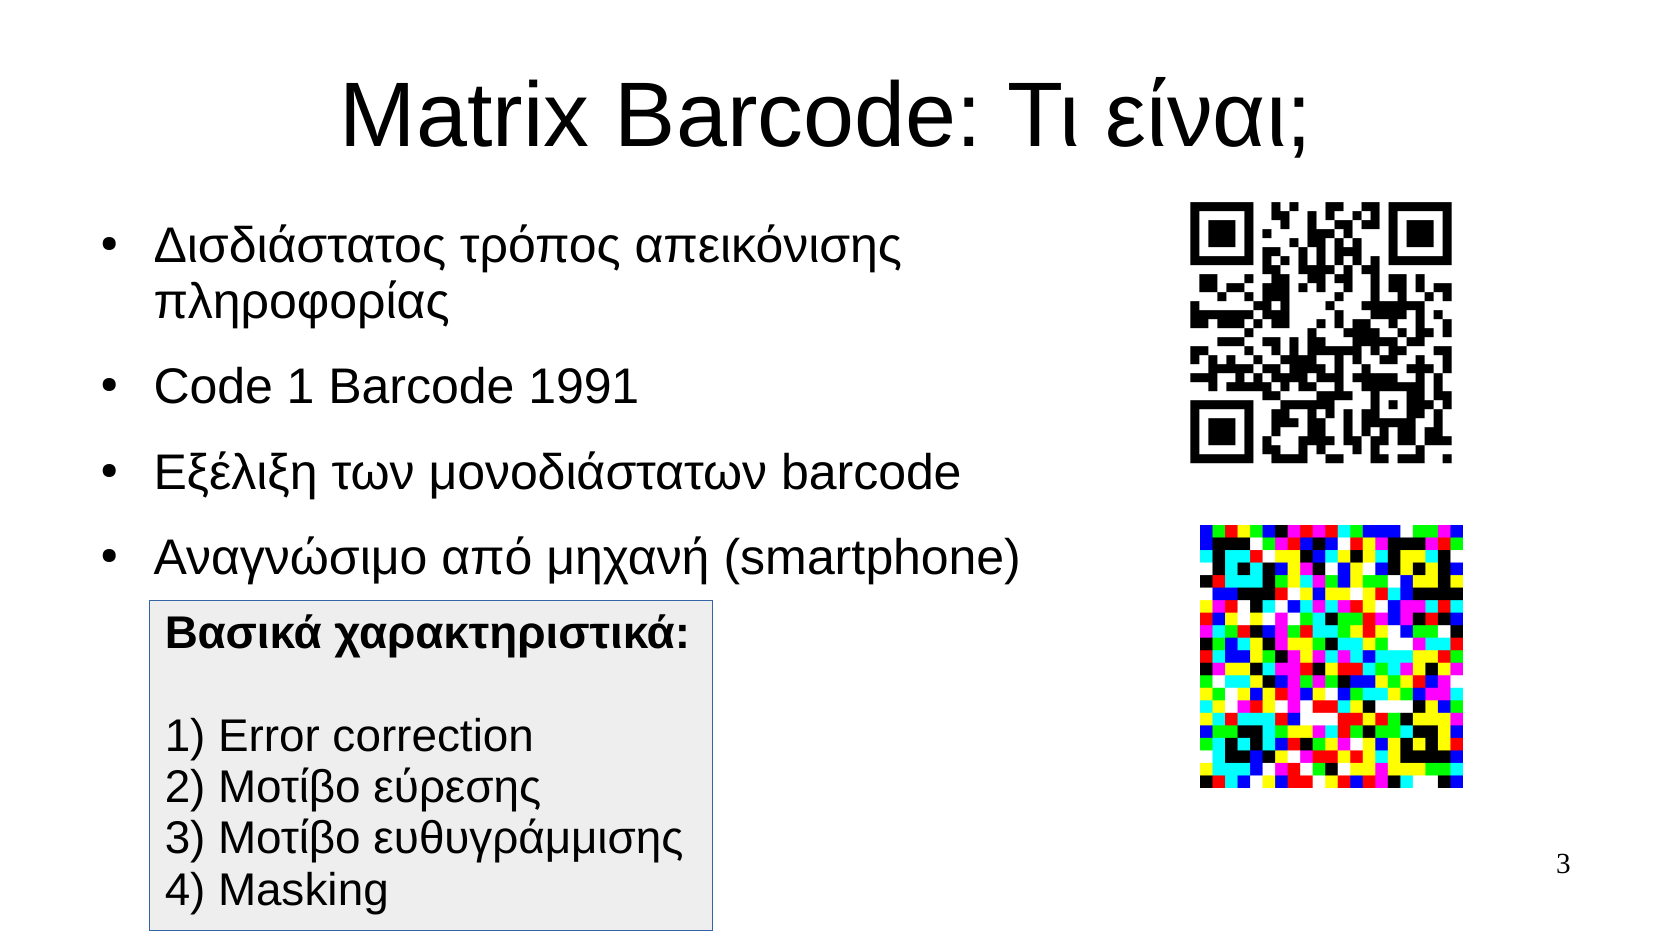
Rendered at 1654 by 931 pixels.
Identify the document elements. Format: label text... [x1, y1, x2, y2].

list Δισδιάστατος τρόπος απεικόνισης πληροφορίας Code 1 Barcode 1991 Εξέλιξη των μονοδιάστατων barcode Αναγνώσιμο από μηχανή (smartphone) [82, 217, 1126, 601]
text_box Βασικά χαρακτηριστικά: Error correction Μοτίβο εύρεσης Μοτίβο ευθυγράμμισης Masking [150, 600, 1163, 931]
picture [1200, 525, 1463, 788]
picture [1178, 192, 1463, 479]
title Matrix Barcode: Τι είναι; [82, 37, 1571, 193]
